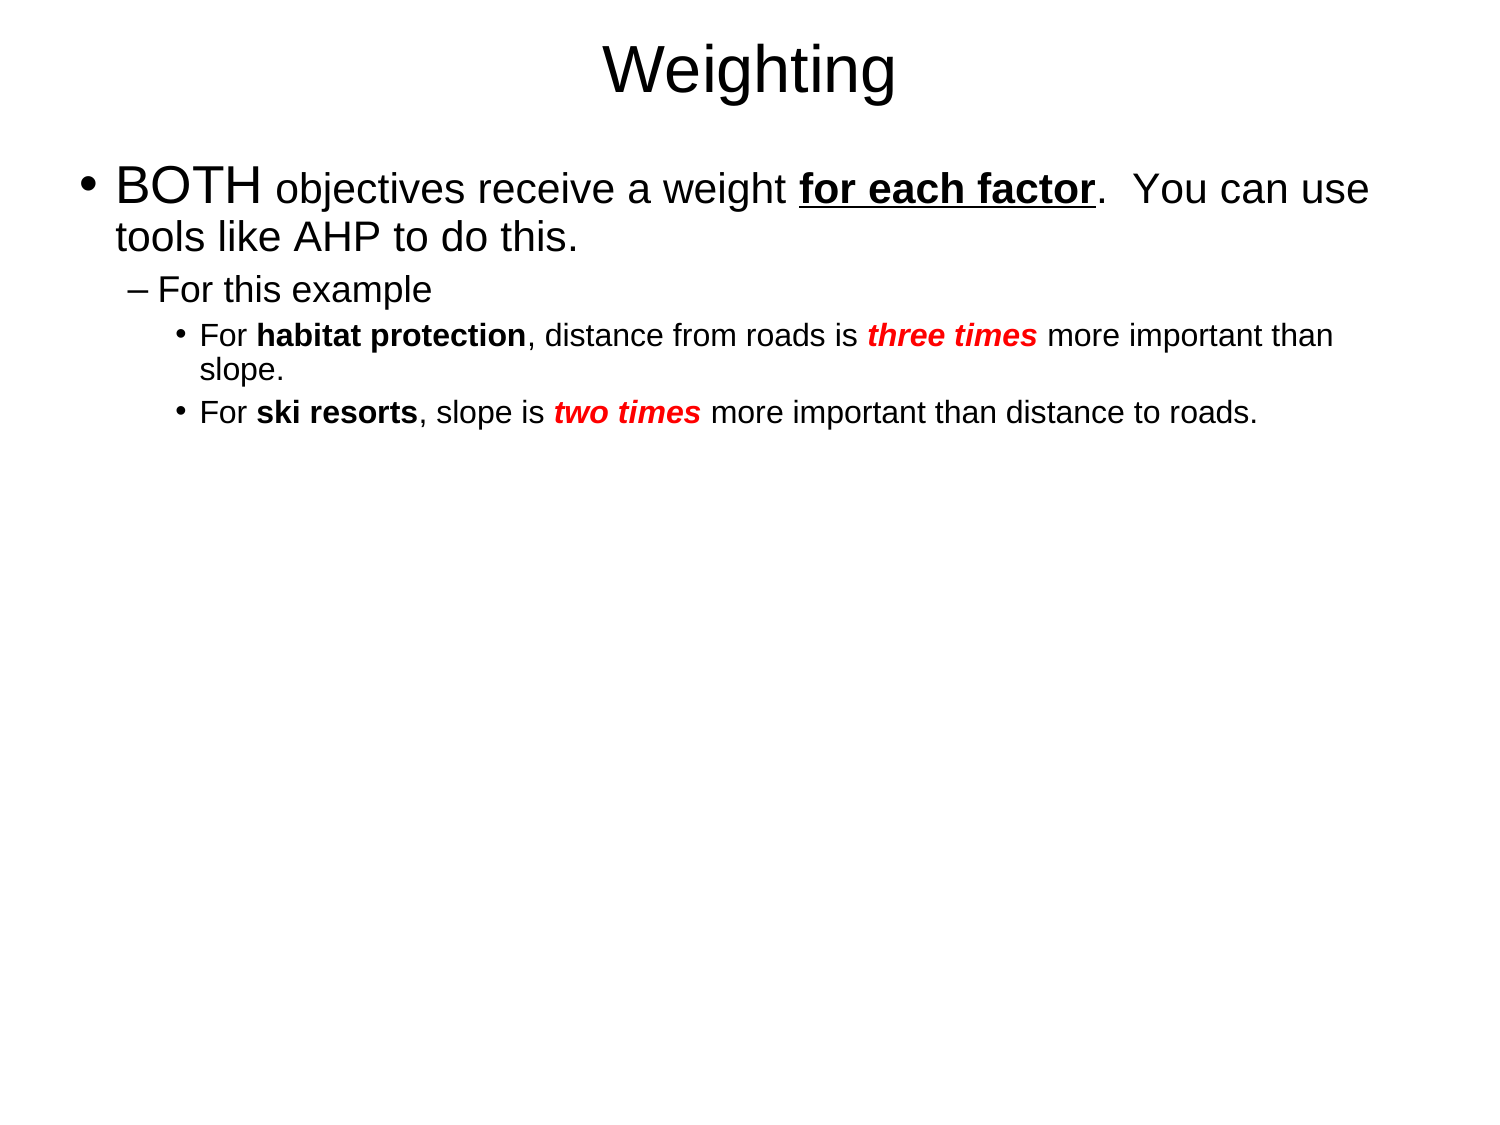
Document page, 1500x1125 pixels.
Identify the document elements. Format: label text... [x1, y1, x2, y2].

title Weighting [75, 0, 1426, 160]
list BOTH objectives receive a weight for each factor. You can use tools like AHP to do this. For this example For habitat protection, distance from roads is three times more important than slope. For ski resorts, slope is two times more important than distance to roads. [64, 149, 1388, 443]
